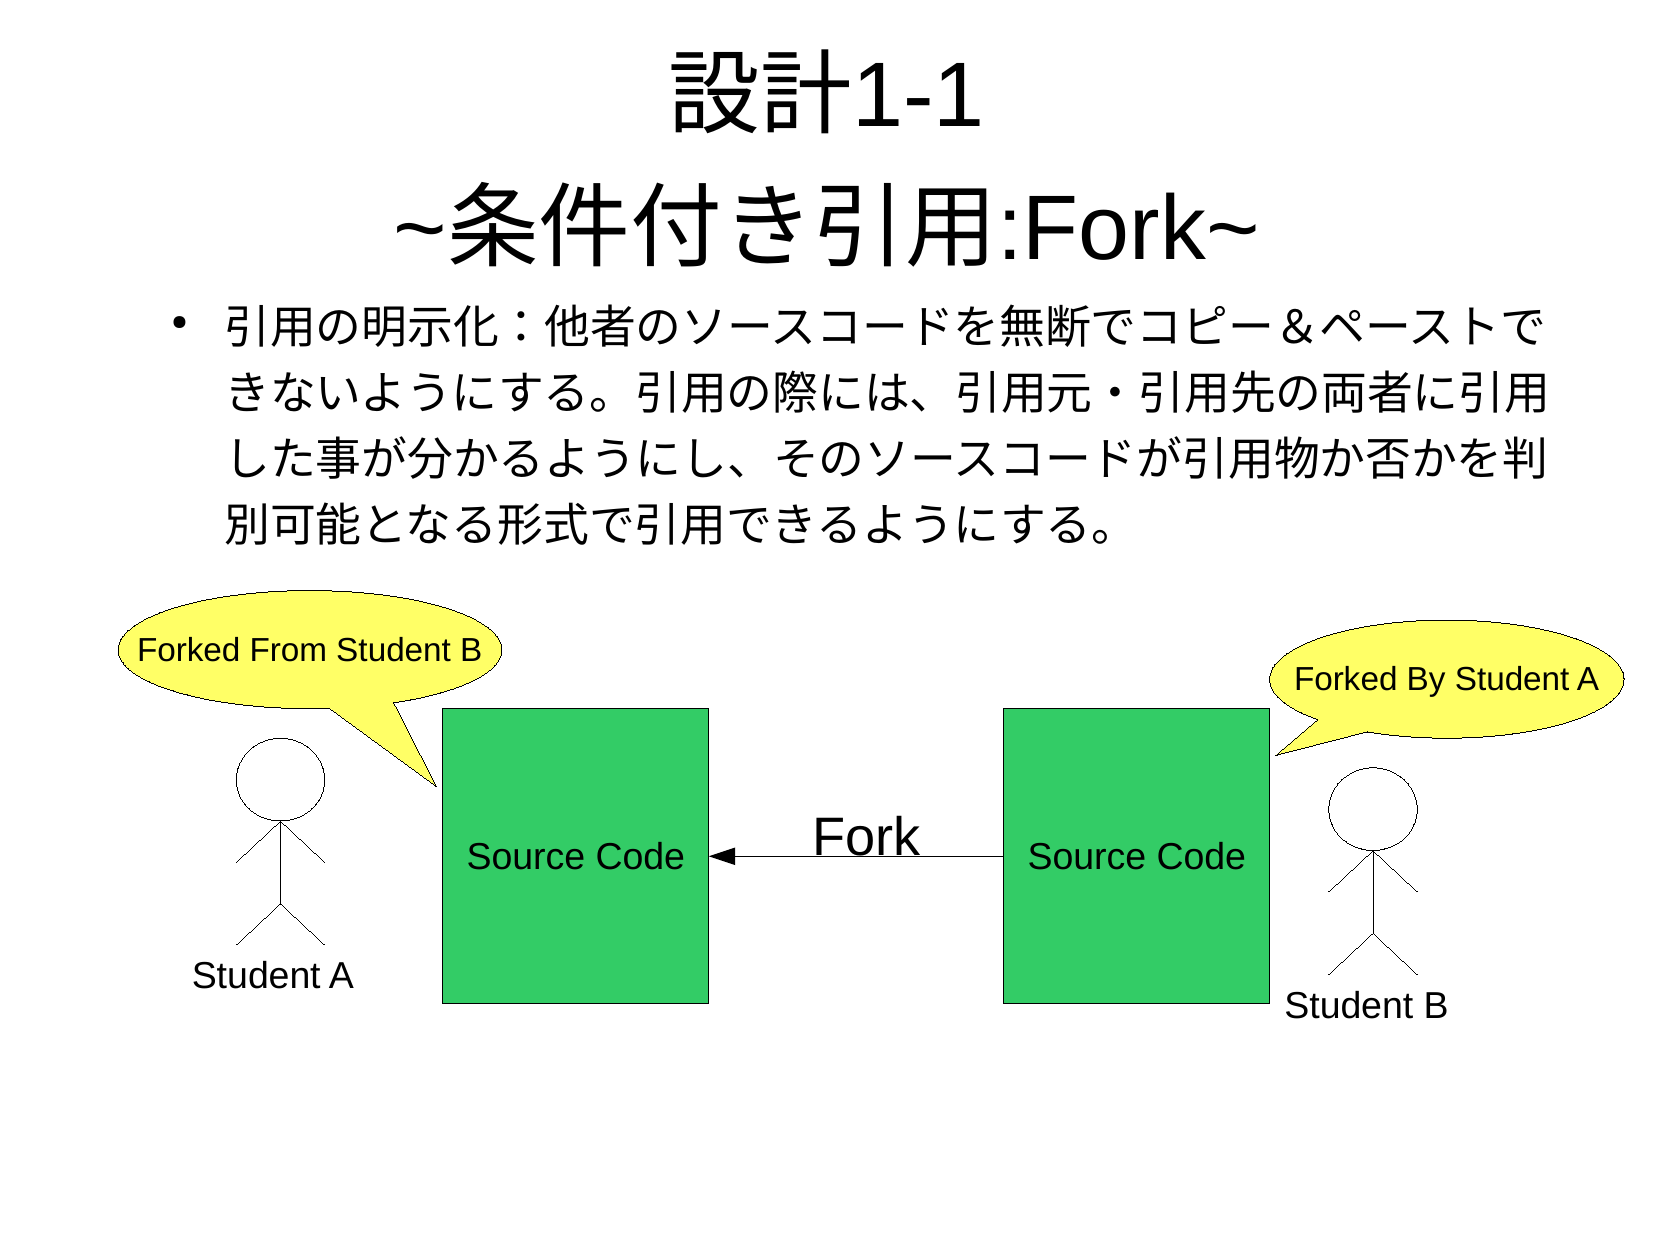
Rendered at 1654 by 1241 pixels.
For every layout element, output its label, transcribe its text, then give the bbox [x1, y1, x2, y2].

text_box Student A [177, 947, 384, 1004]
text_box Fork [797, 799, 945, 875]
text_box Student B [1269, 976, 1595, 1034]
text_box Source Code [1003, 708, 1270, 1004]
text_box Source Code [442, 708, 709, 1004]
title 設計1-1 ~条件付き引用:Fork~ [82, 36, 1571, 270]
list 引用の明示化：他者のソースコードを無断でコピー＆ペーストできないようにする。引用の際には、引用元・引用先の両者に引用した事が分かるようにし、そのソースコードが引用物か否かを判別可能となる形式で引用できるようにする。 [82, 290, 1571, 1109]
text_box Forked From Student B [118, 590, 502, 787]
text_box Forked By Student A [1269, 620, 1625, 756]
